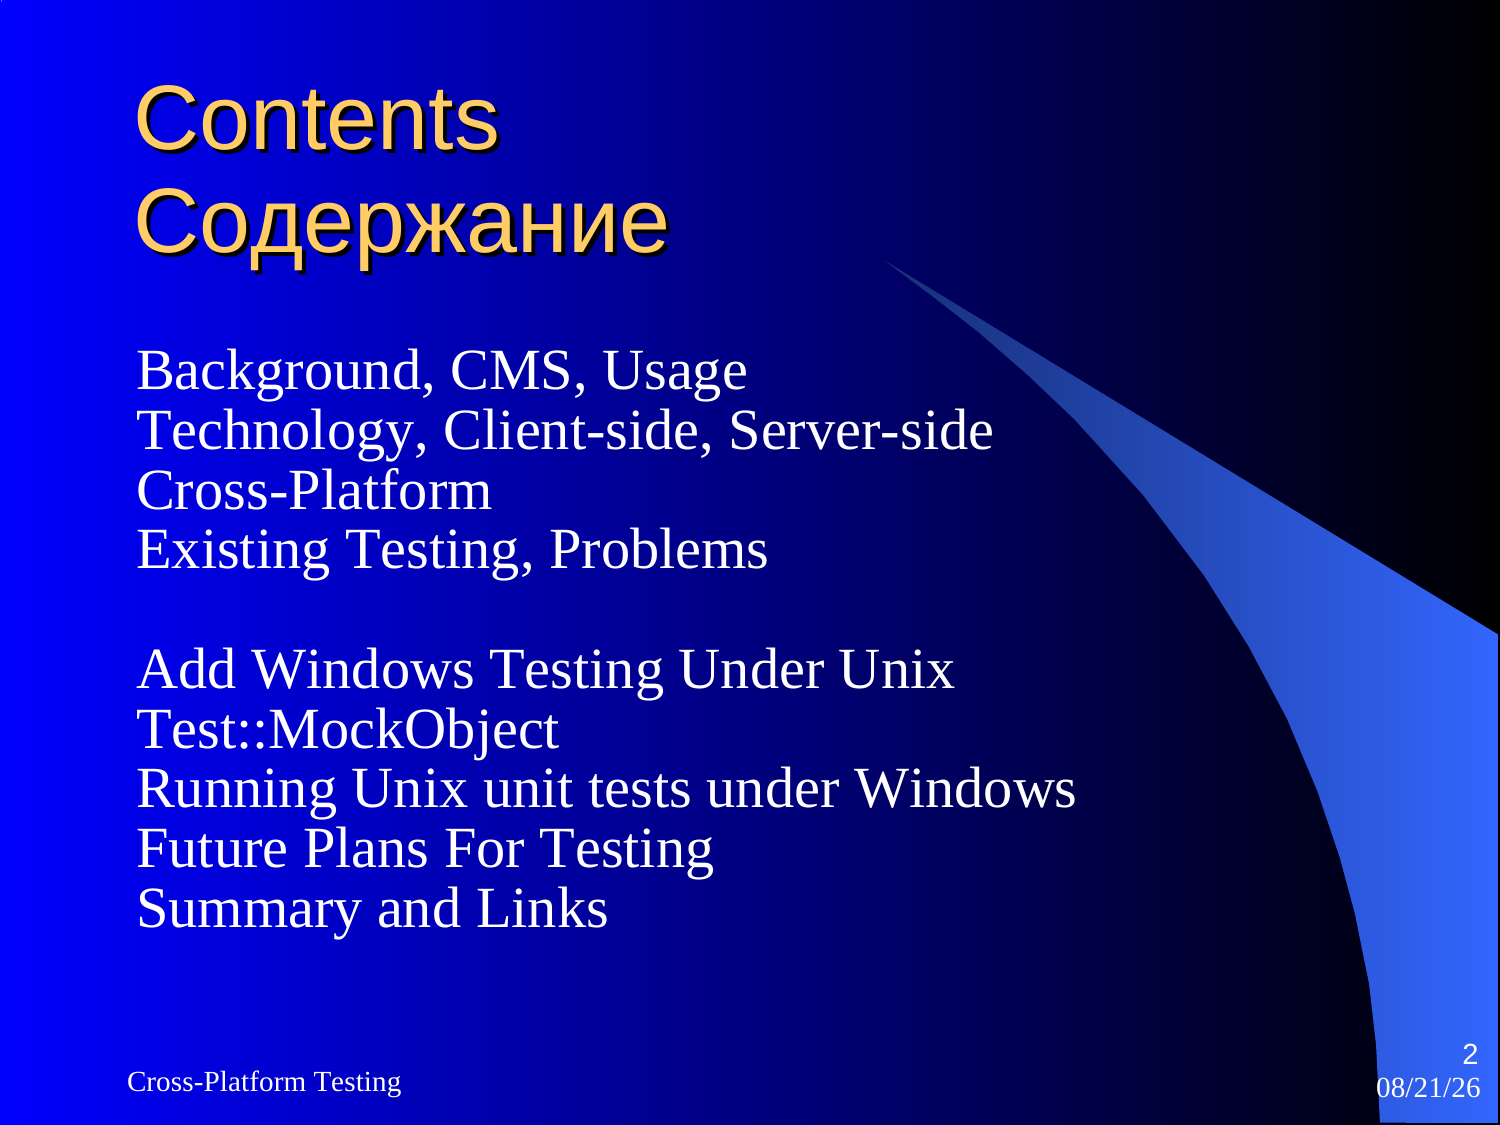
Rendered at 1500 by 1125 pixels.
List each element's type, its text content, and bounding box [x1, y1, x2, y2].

list Background, CMS, Usage Technology, Client-side, Server-side Cross-Platform Existing Testing, Problems Add Windows Testing Under Unix Test::MockObject Running Unix unit tests under Windows Future Plans For Testing Summary and Links [106, 267, 1382, 998]
title Contents Содержание [118, 59, 1444, 280]
